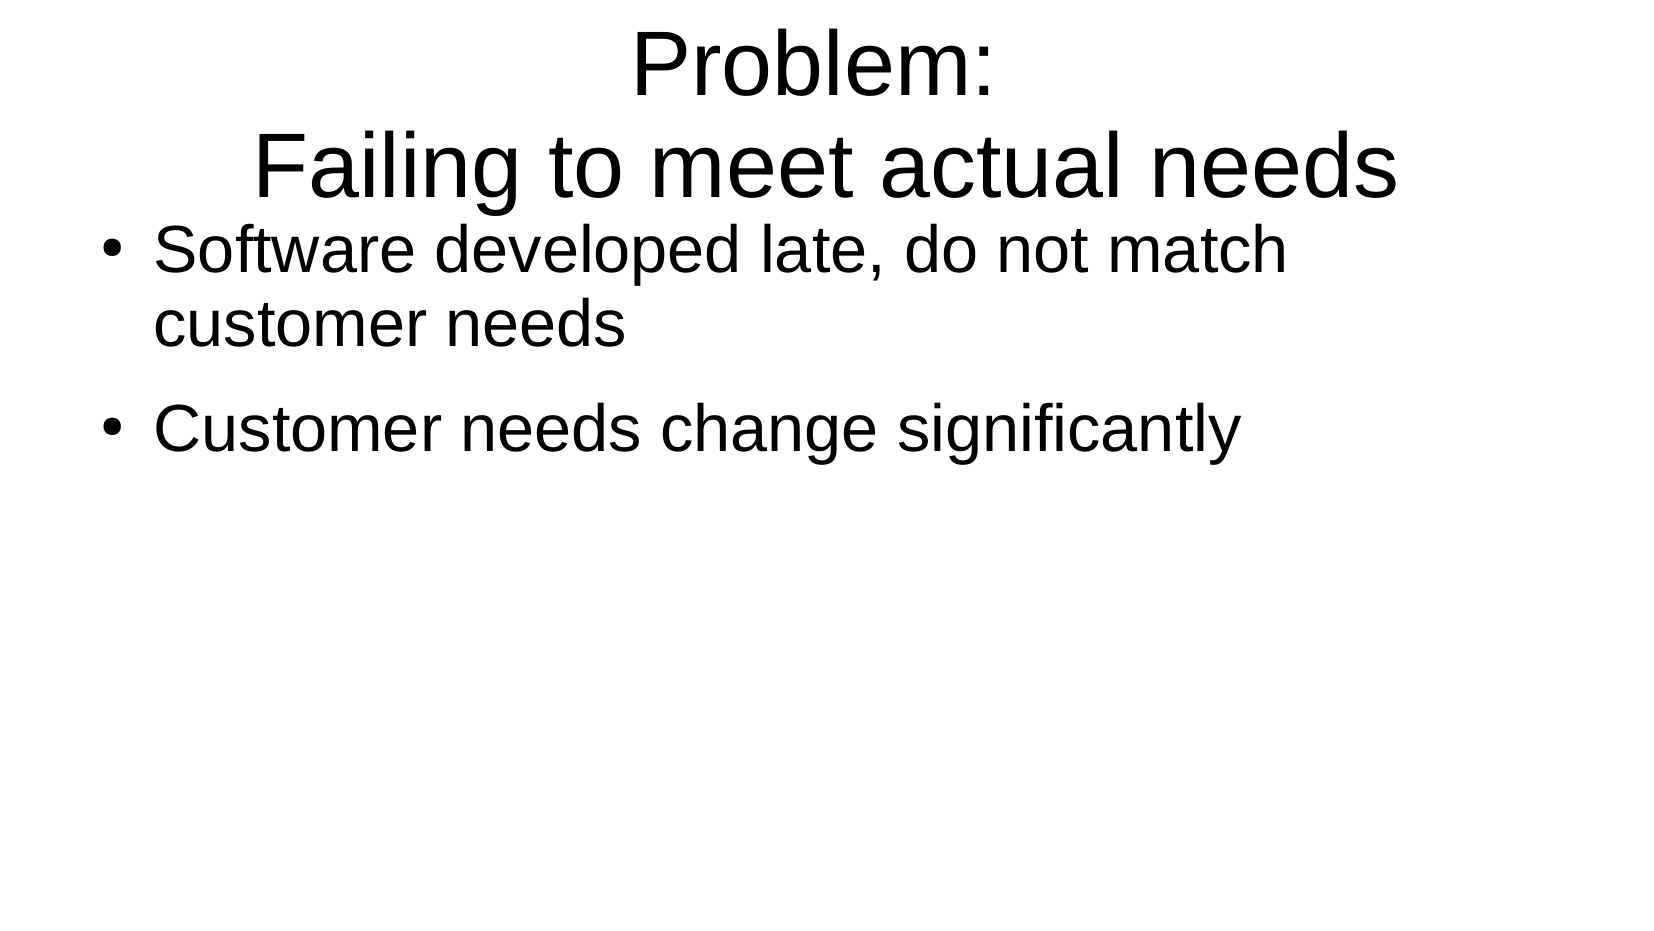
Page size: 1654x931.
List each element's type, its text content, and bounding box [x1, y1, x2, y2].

title Problem: Failing to meet actual needs [82, 12, 1571, 211]
list Software developed late, do not match customer needs Customer needs change significantly [82, 211, 1571, 752]
